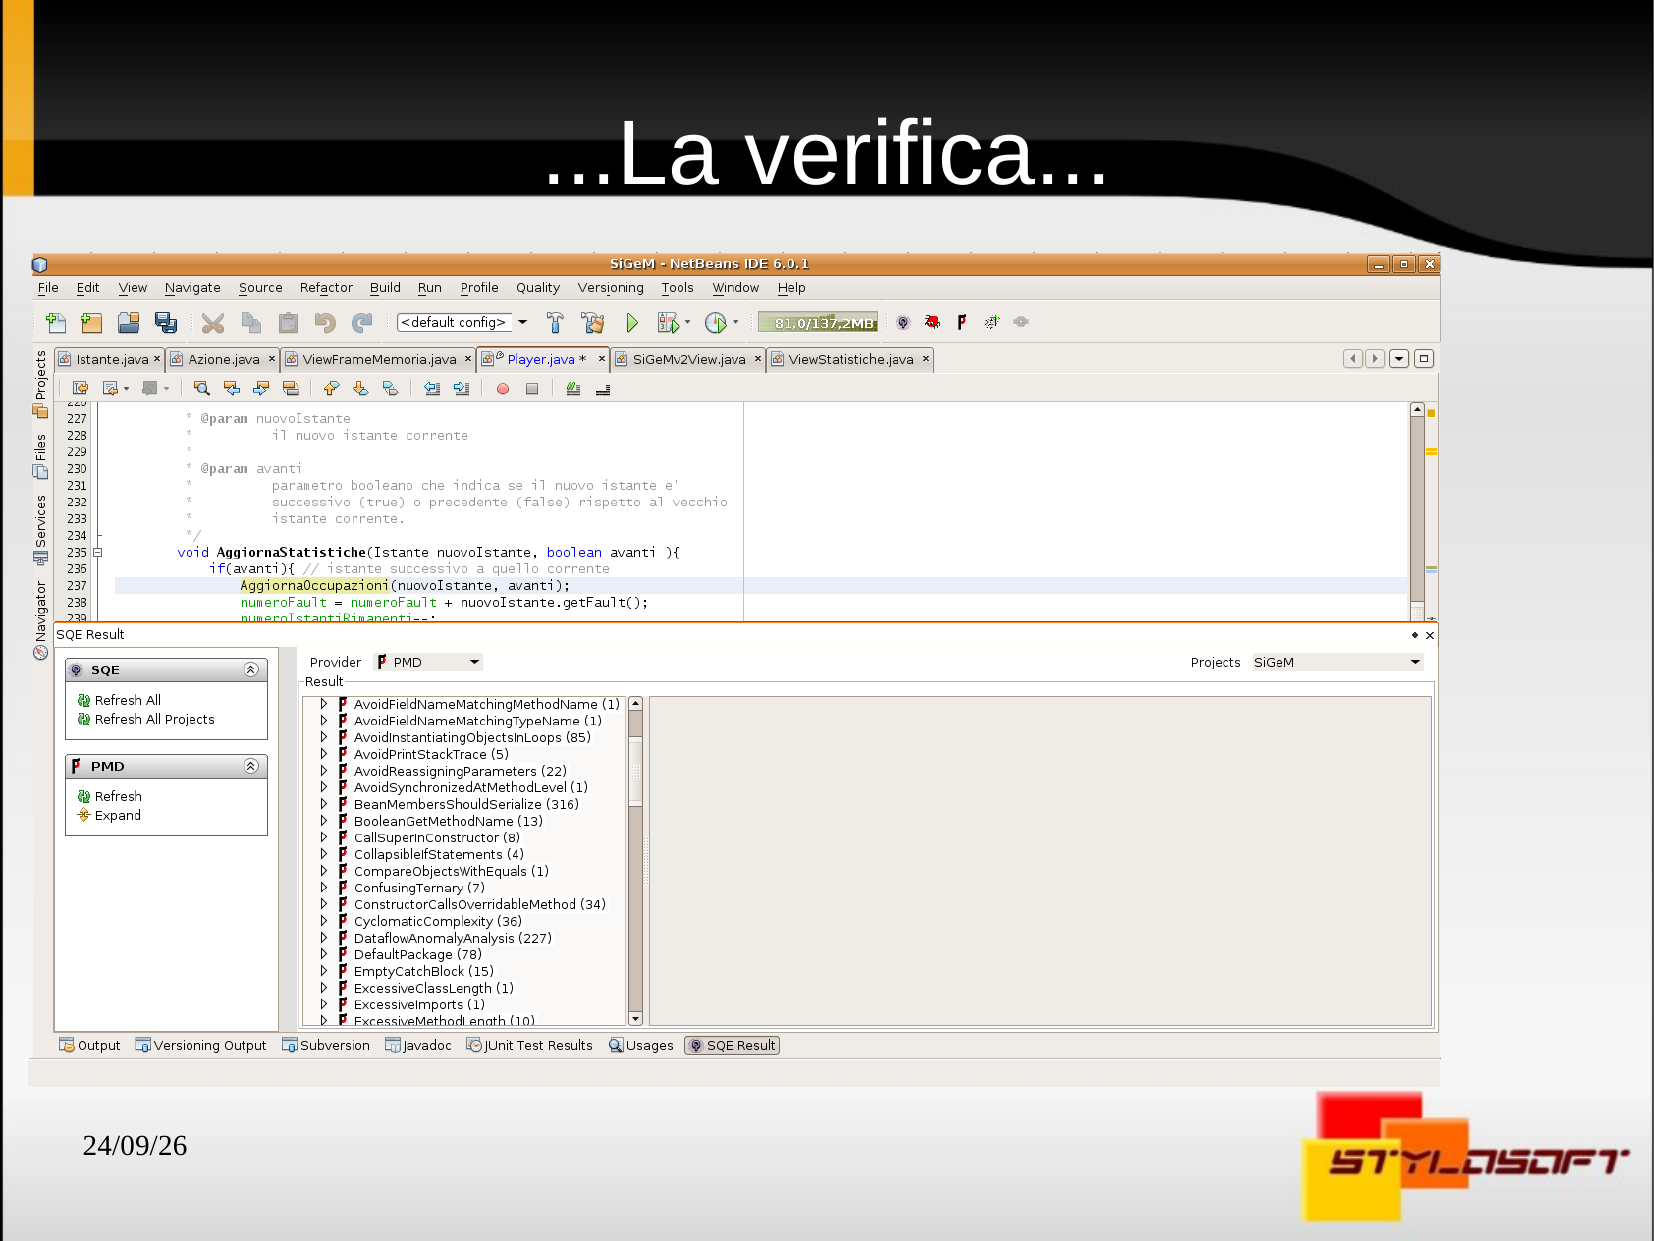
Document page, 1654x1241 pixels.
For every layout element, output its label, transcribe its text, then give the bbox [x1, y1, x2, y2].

title ...La verifica... [82, 49, 1571, 257]
picture [0, 0, 1654, 1241]
